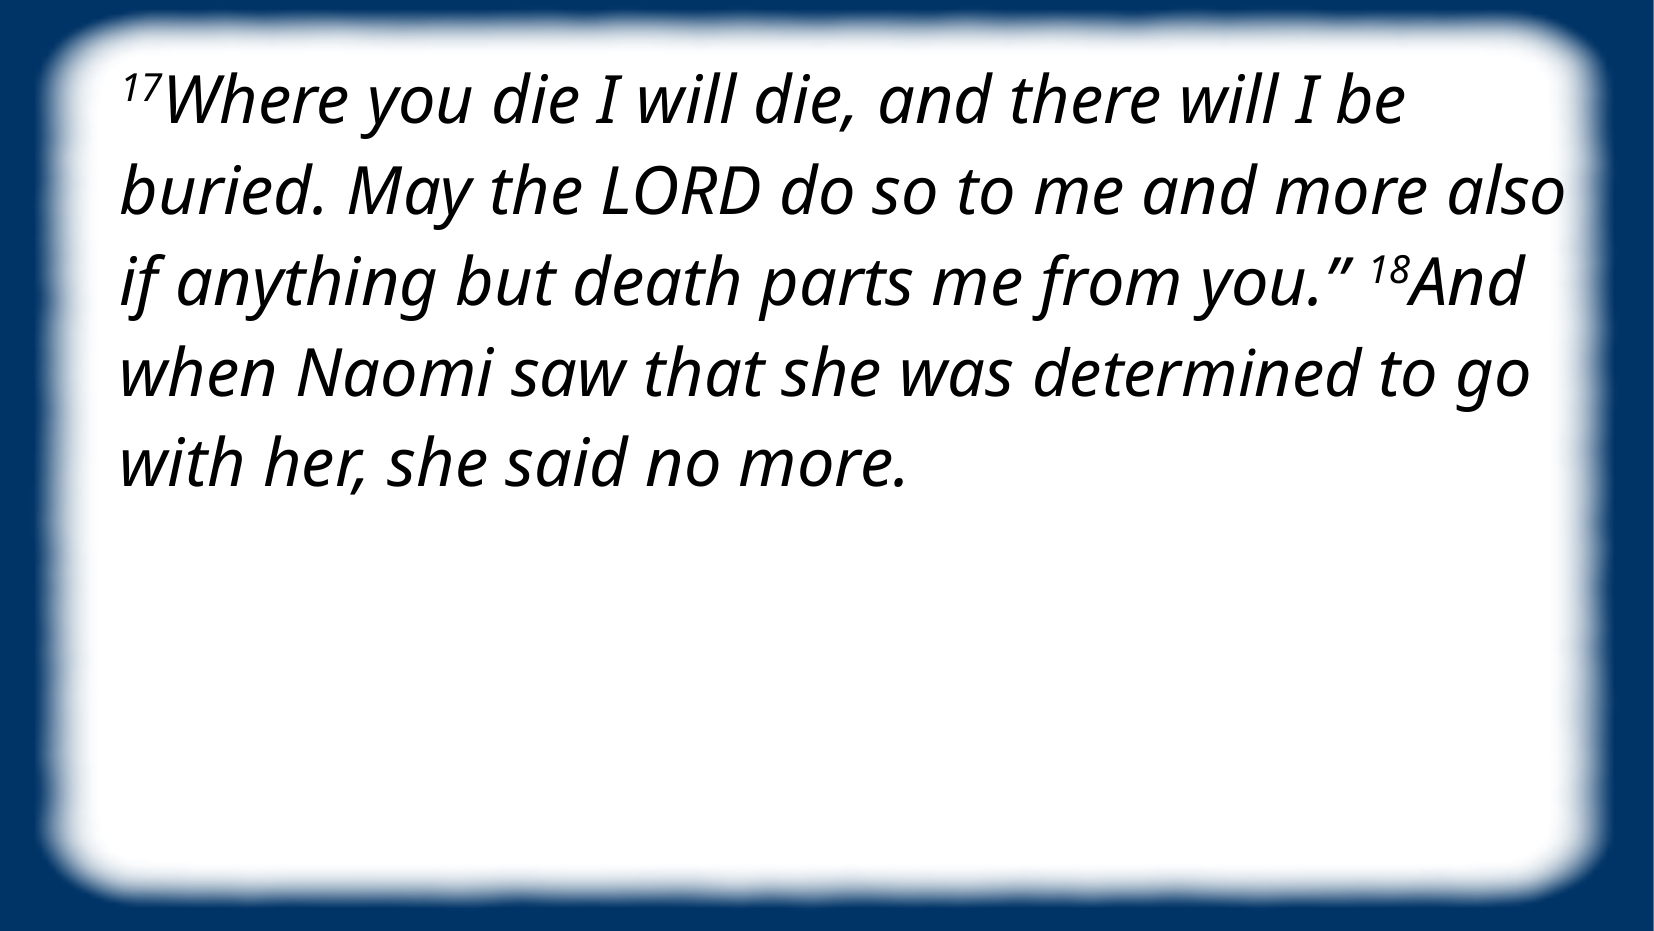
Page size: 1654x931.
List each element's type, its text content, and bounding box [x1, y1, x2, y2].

picture [0, 0, 1654, 931]
text_box 17Where you die I will die, and there will I be buried. May the LORD do so to me and more also if anything but death parts me from you.” 18And when Naomi saw that she was determined to go with her, she said no more. [105, 45, 1591, 504]
